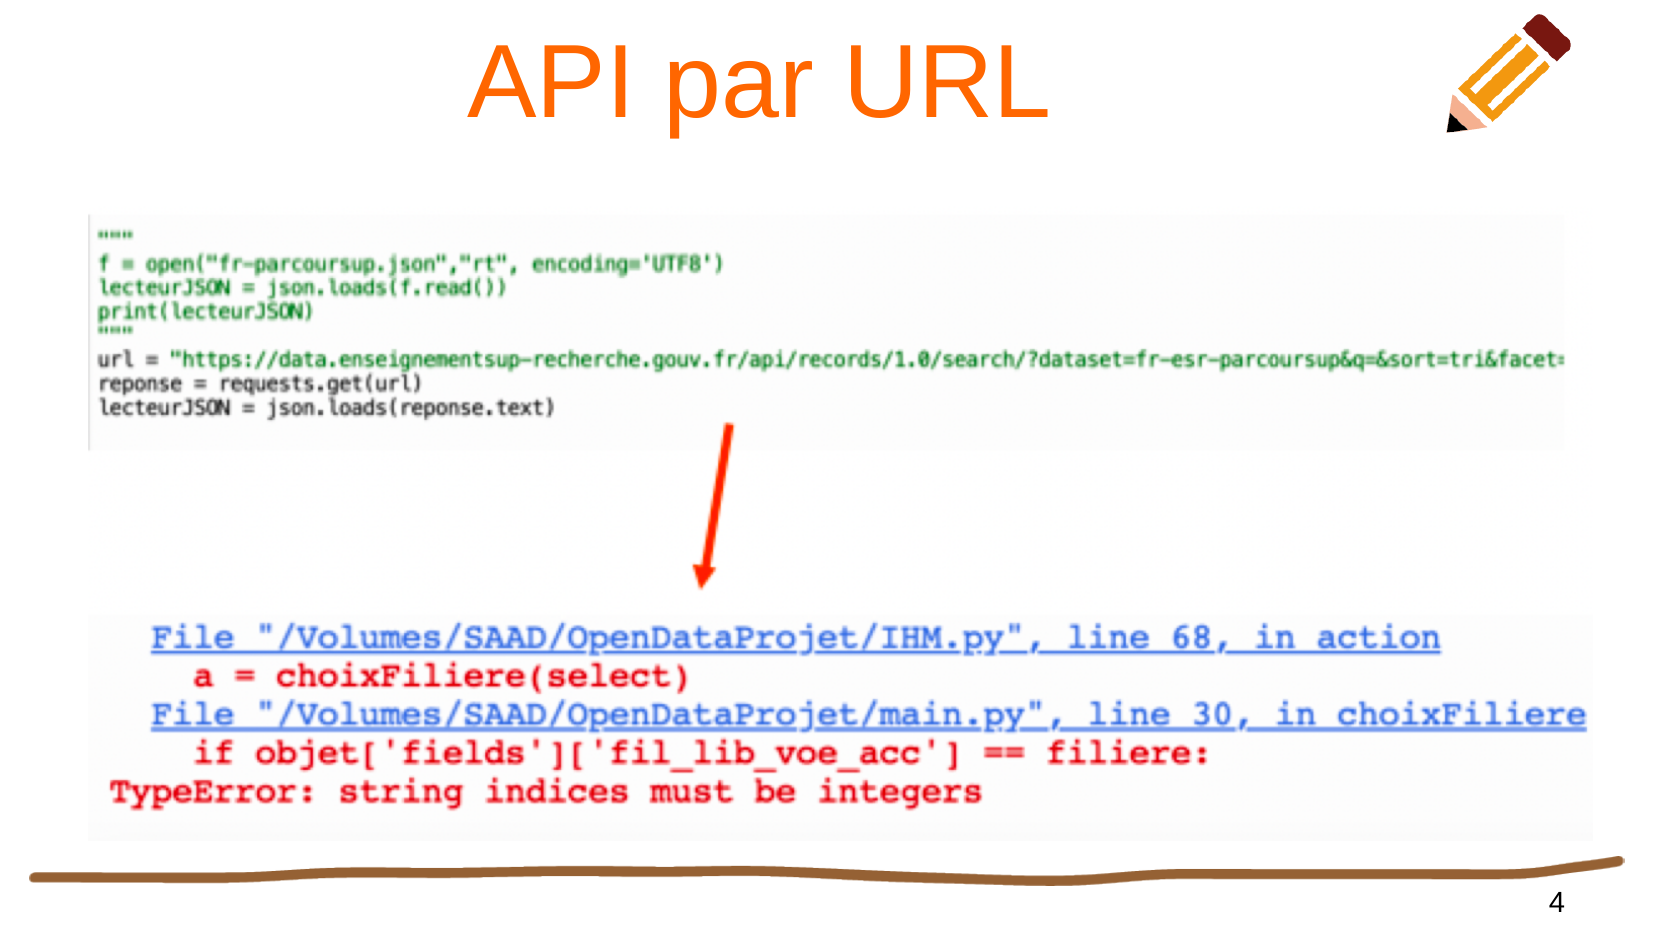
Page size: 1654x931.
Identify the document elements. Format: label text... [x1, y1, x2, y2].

picture [1446, 14, 1571, 133]
title API par URL [88, 23, 1447, 140]
picture [29, 856, 1625, 886]
picture [88, 206, 1593, 841]
